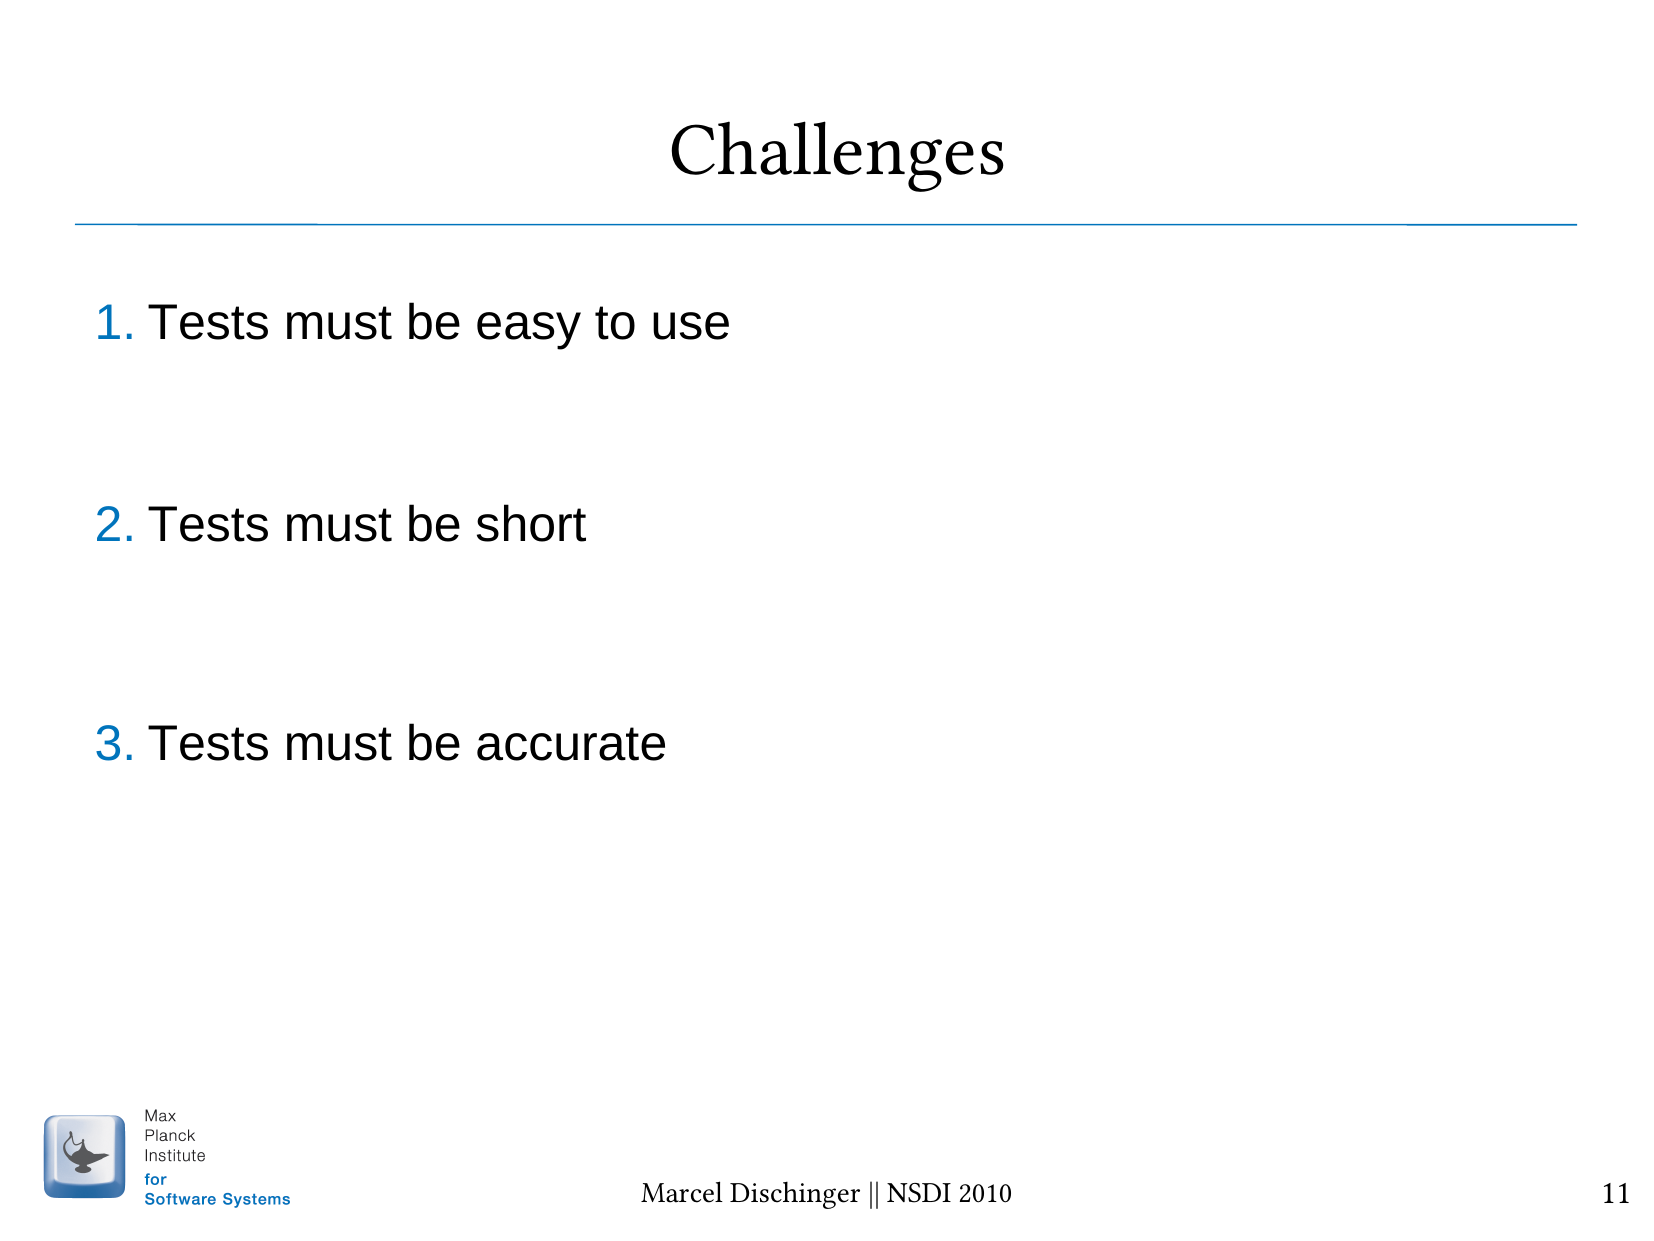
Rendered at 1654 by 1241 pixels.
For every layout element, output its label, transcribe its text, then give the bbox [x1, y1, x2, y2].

title Challenges [54, 51, 1621, 252]
list Tests must be easy to use Tests must be short Tests must be accurate [77, 277, 1579, 1180]
